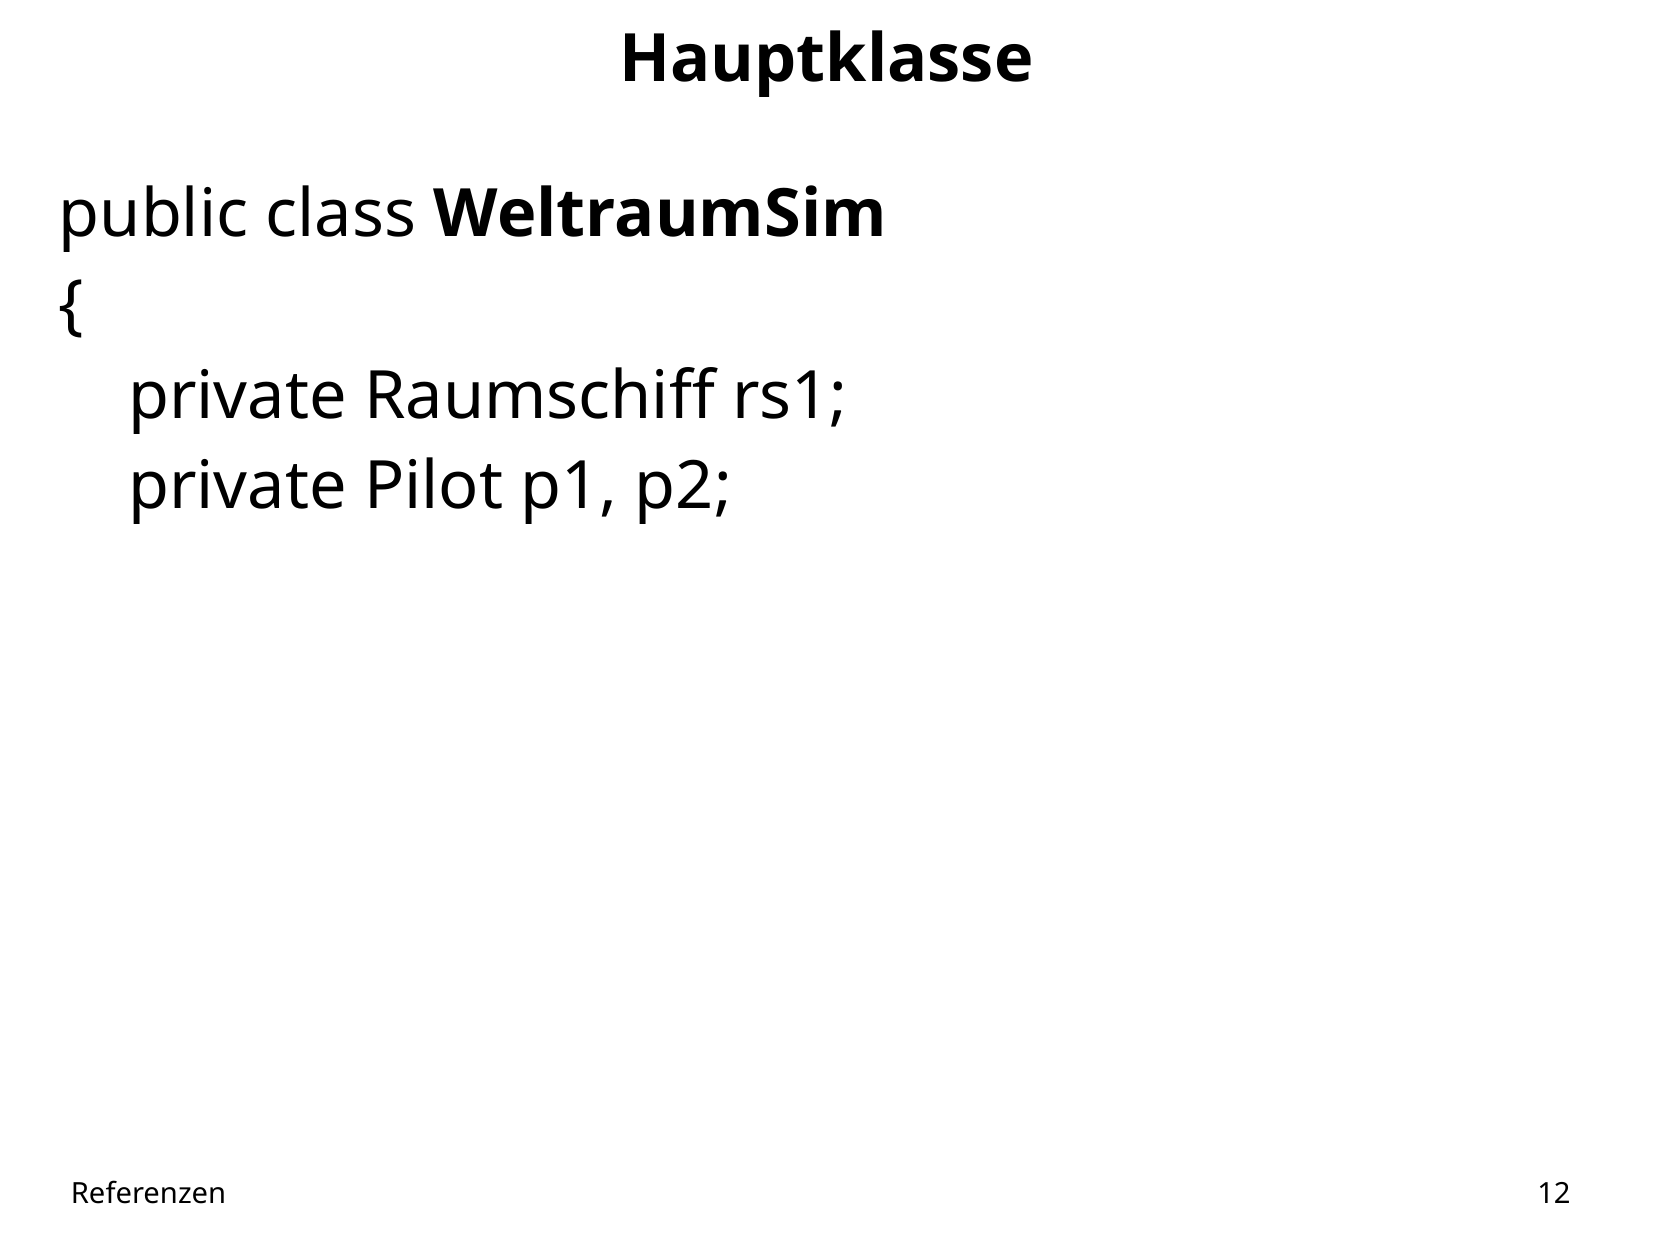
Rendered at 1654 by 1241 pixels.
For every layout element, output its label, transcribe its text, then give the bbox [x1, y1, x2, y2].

title Hauptklasse [0, 5, 1654, 107]
list public class WeltraumSim { private Raumschiff rs1; private Pilot p1, p2; [59, 165, 1630, 1146]
